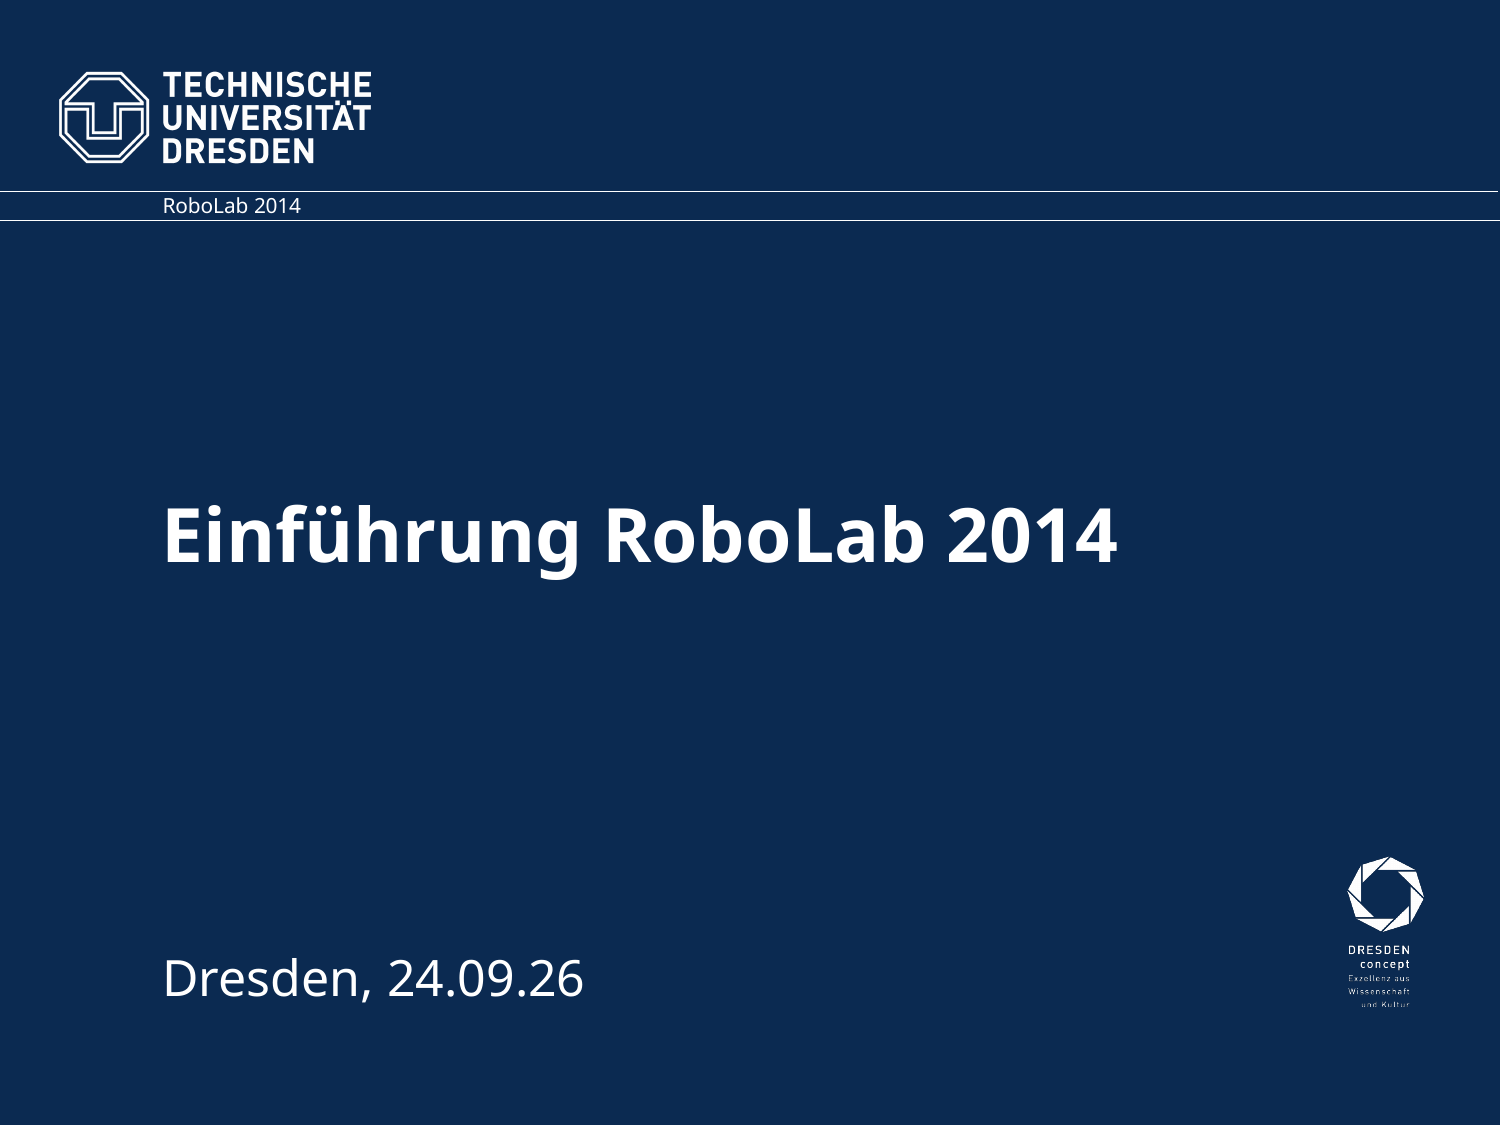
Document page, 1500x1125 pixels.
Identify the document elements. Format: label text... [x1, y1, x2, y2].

picture [58, 71, 371, 164]
text_box RoboLab 2014 [162, 196, 1388, 222]
title Einführung RoboLab 2014 [161, 443, 1393, 632]
picture [1347, 856, 1424, 1007]
subtitle Dresden, 02.03.14 [162, 924, 1388, 1038]
